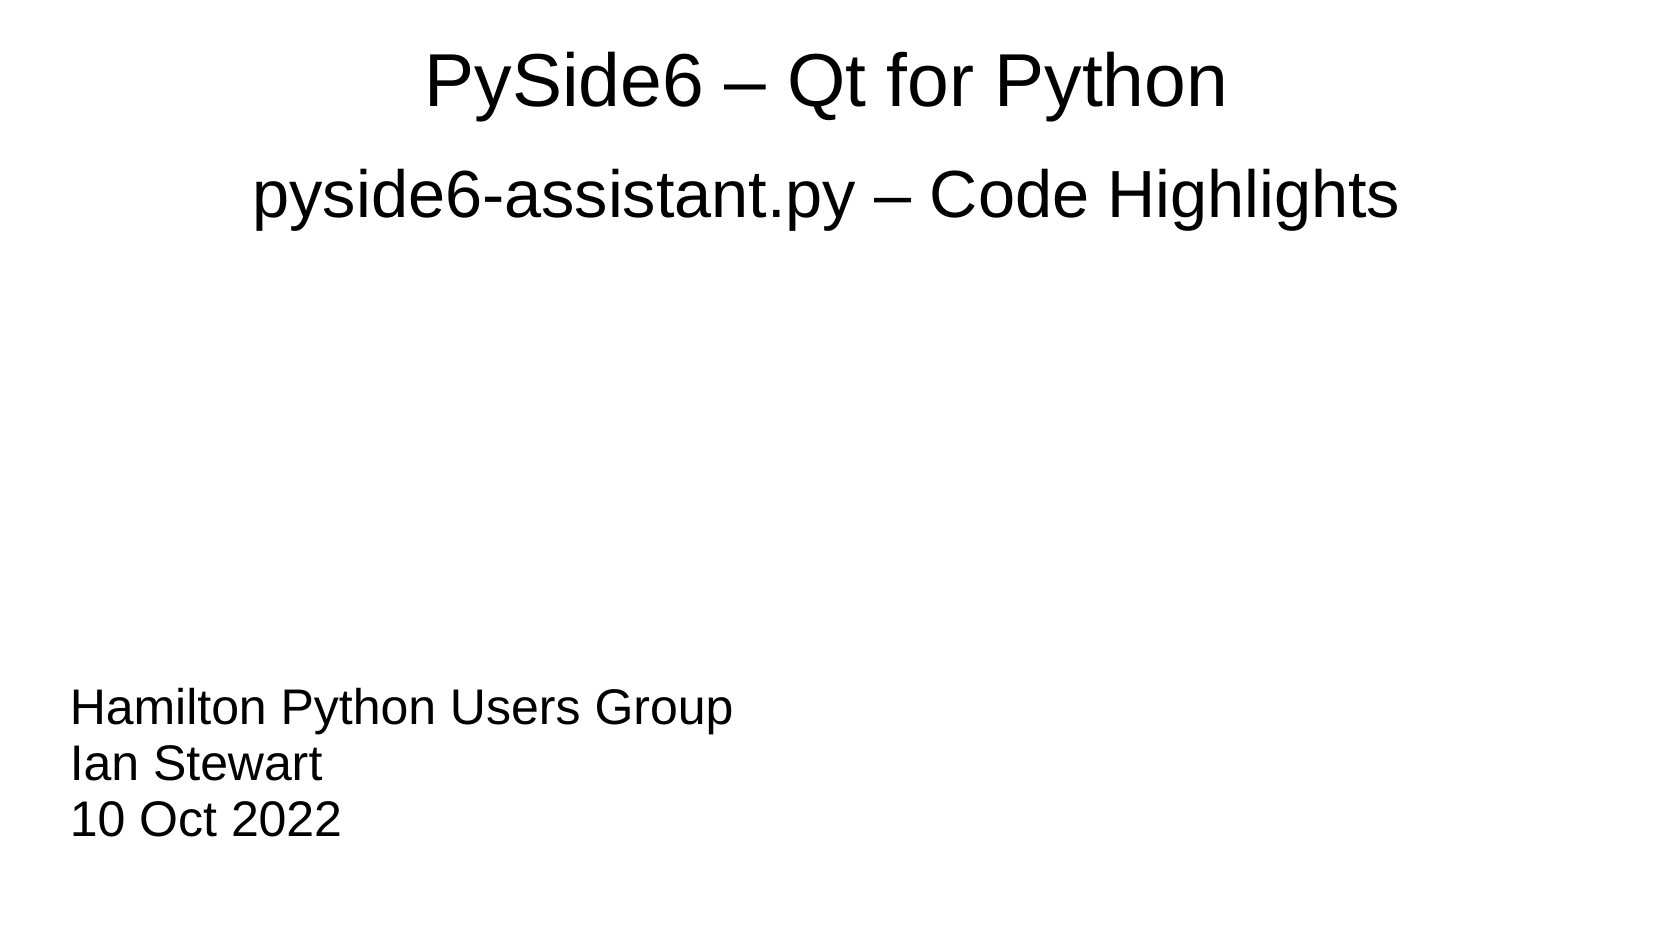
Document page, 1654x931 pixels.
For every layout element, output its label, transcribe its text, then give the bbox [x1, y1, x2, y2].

text_box Hamilton Python Users Group Ian Stewart 10 Oct 2022 [69, 679, 1558, 894]
title PySide6 – Qt for Python [82, 37, 1571, 125]
subtitle pyside6-assistant.py – Code Highlights [82, 157, 1571, 257]
